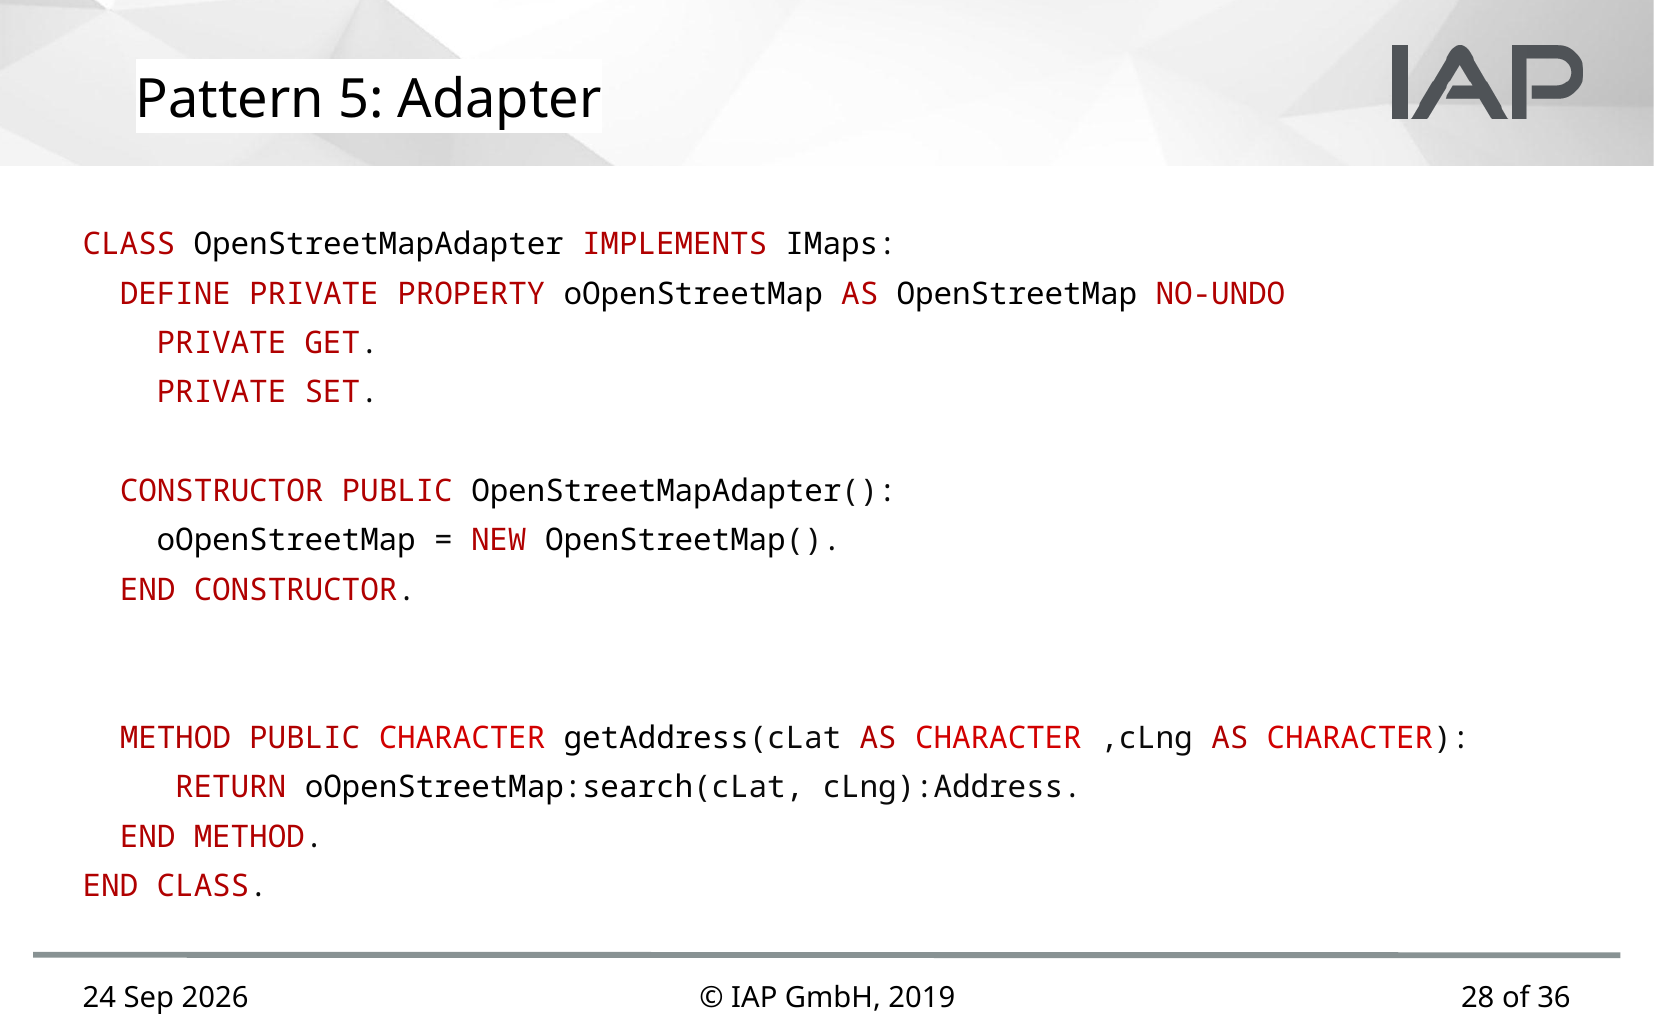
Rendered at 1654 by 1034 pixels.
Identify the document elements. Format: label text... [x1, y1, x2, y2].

picture [0, 0, 1654, 166]
title Pattern 5: Adapter [135, 41, 1264, 152]
list CLASS OpenStreetMapAdapter IMPLEMENTS IMaps: DEFINE PRIVATE PROPERTY oOpenStreetMap AS OpenStreetMap NO-UNDO PRIVATE GET. PRIVATE SET. CONSTRUCTOR PUBLIC OpenStreetMapAdapter(): oOpenStreetMap = NEW OpenStreetMap(). END CONSTRUCTOR. METHOD PUBLIC CHARACTER getAddress(cLat AS CHARACTER ,cLng AS CHARACTER): RETURN oOpenStreetMap:search(cLat, cLng):Address. END METHOD. END CLASS. [82, 221, 1571, 916]
